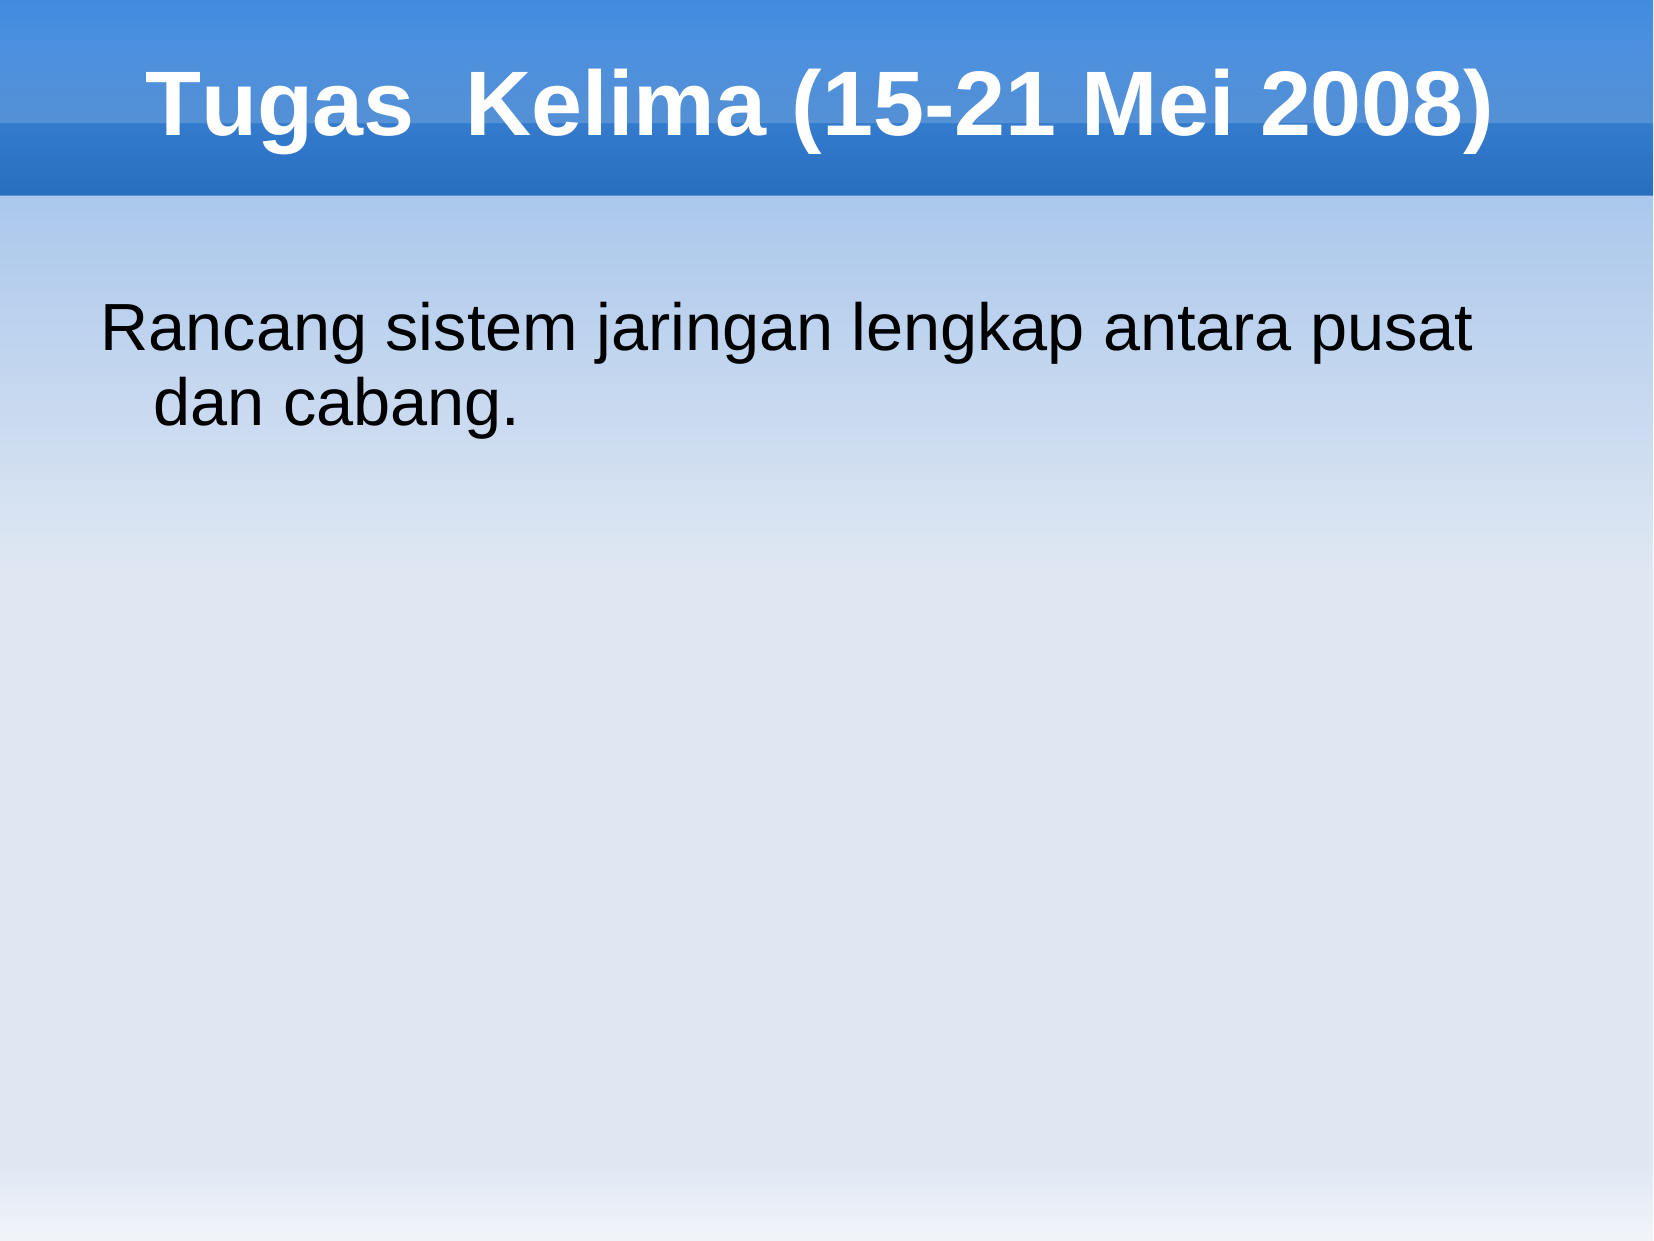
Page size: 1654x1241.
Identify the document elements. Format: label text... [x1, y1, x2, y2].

picture [0, 0, 1654, 1241]
list Rancang sistem jaringan lengkap antara pusat dan cabang. [82, 290, 1571, 440]
title Tugas Kelima (15-21 Mei 2008) [76, 7, 1565, 200]
